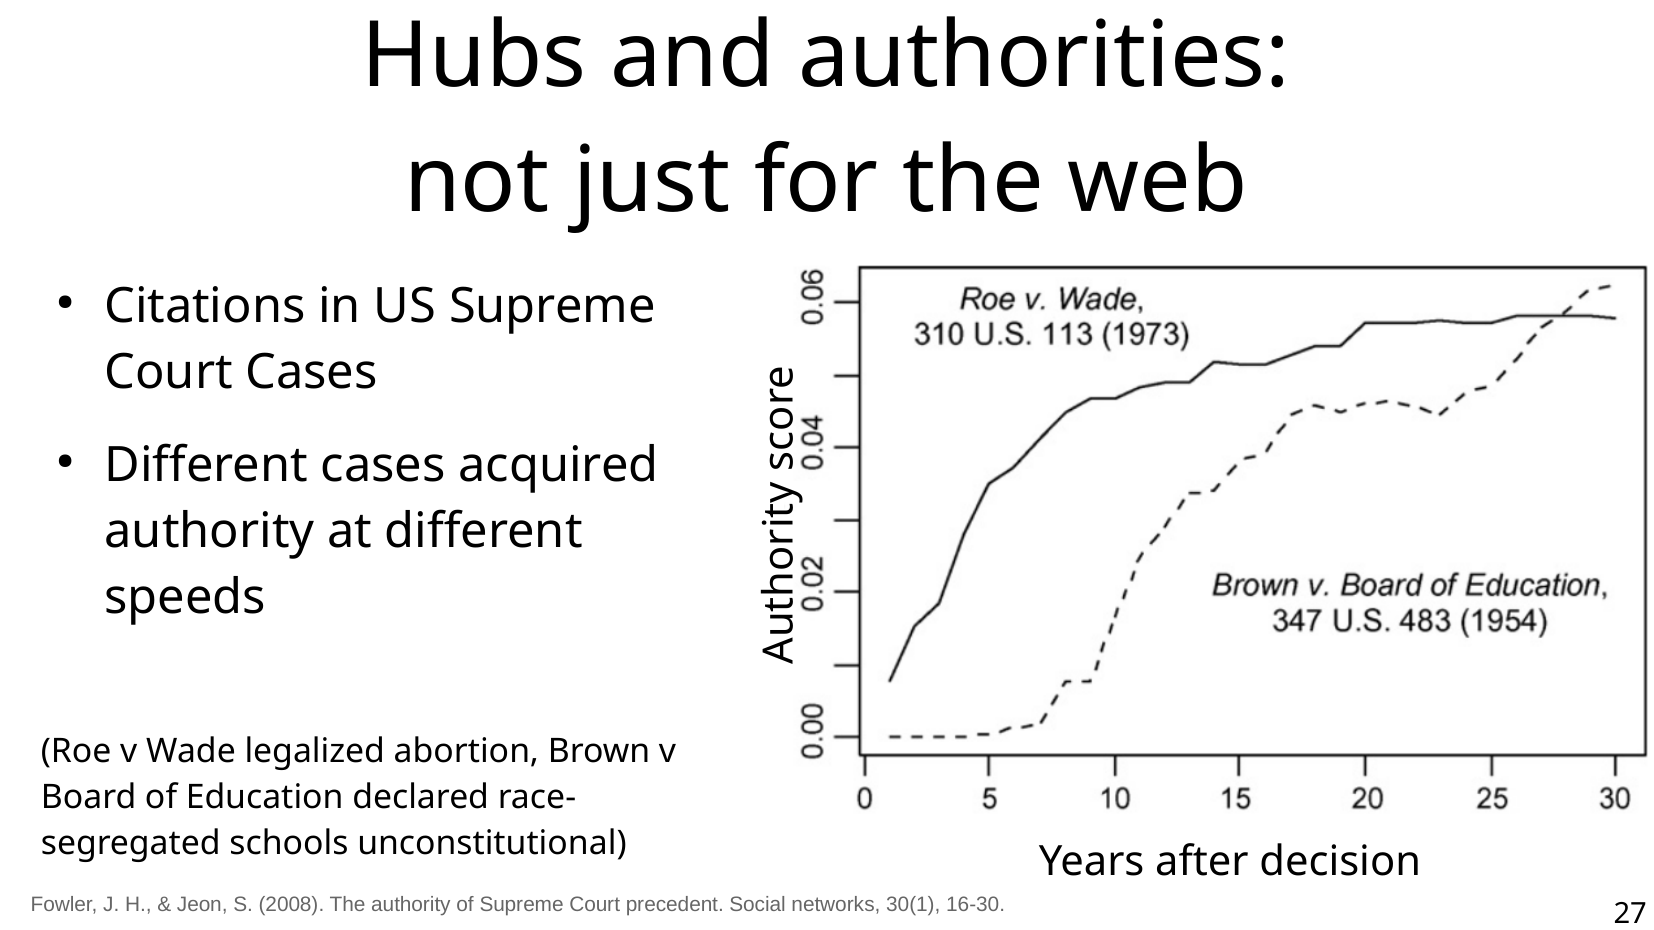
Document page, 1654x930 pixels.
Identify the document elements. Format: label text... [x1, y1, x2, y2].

text_box Authority score [740, 267, 803, 763]
text_box Fowler, J. H., & Jeon, S. (2008). The authority of Supreme Court precedent. Social networks, 30(1), 16-30. [15, 885, 1021, 924]
list Citations in US Supreme Court Cases Different cases acquired authority at different speeds (Roe v Wade legalized abortion, Brown v Board of Education declared race-segregated schools unconstitutional) [40, 269, 691, 871]
text_box Years after decision [855, 822, 1606, 885]
picture [784, 252, 1652, 815]
title Hubs and authorities: not just for the web [82, 1, 1571, 225]
